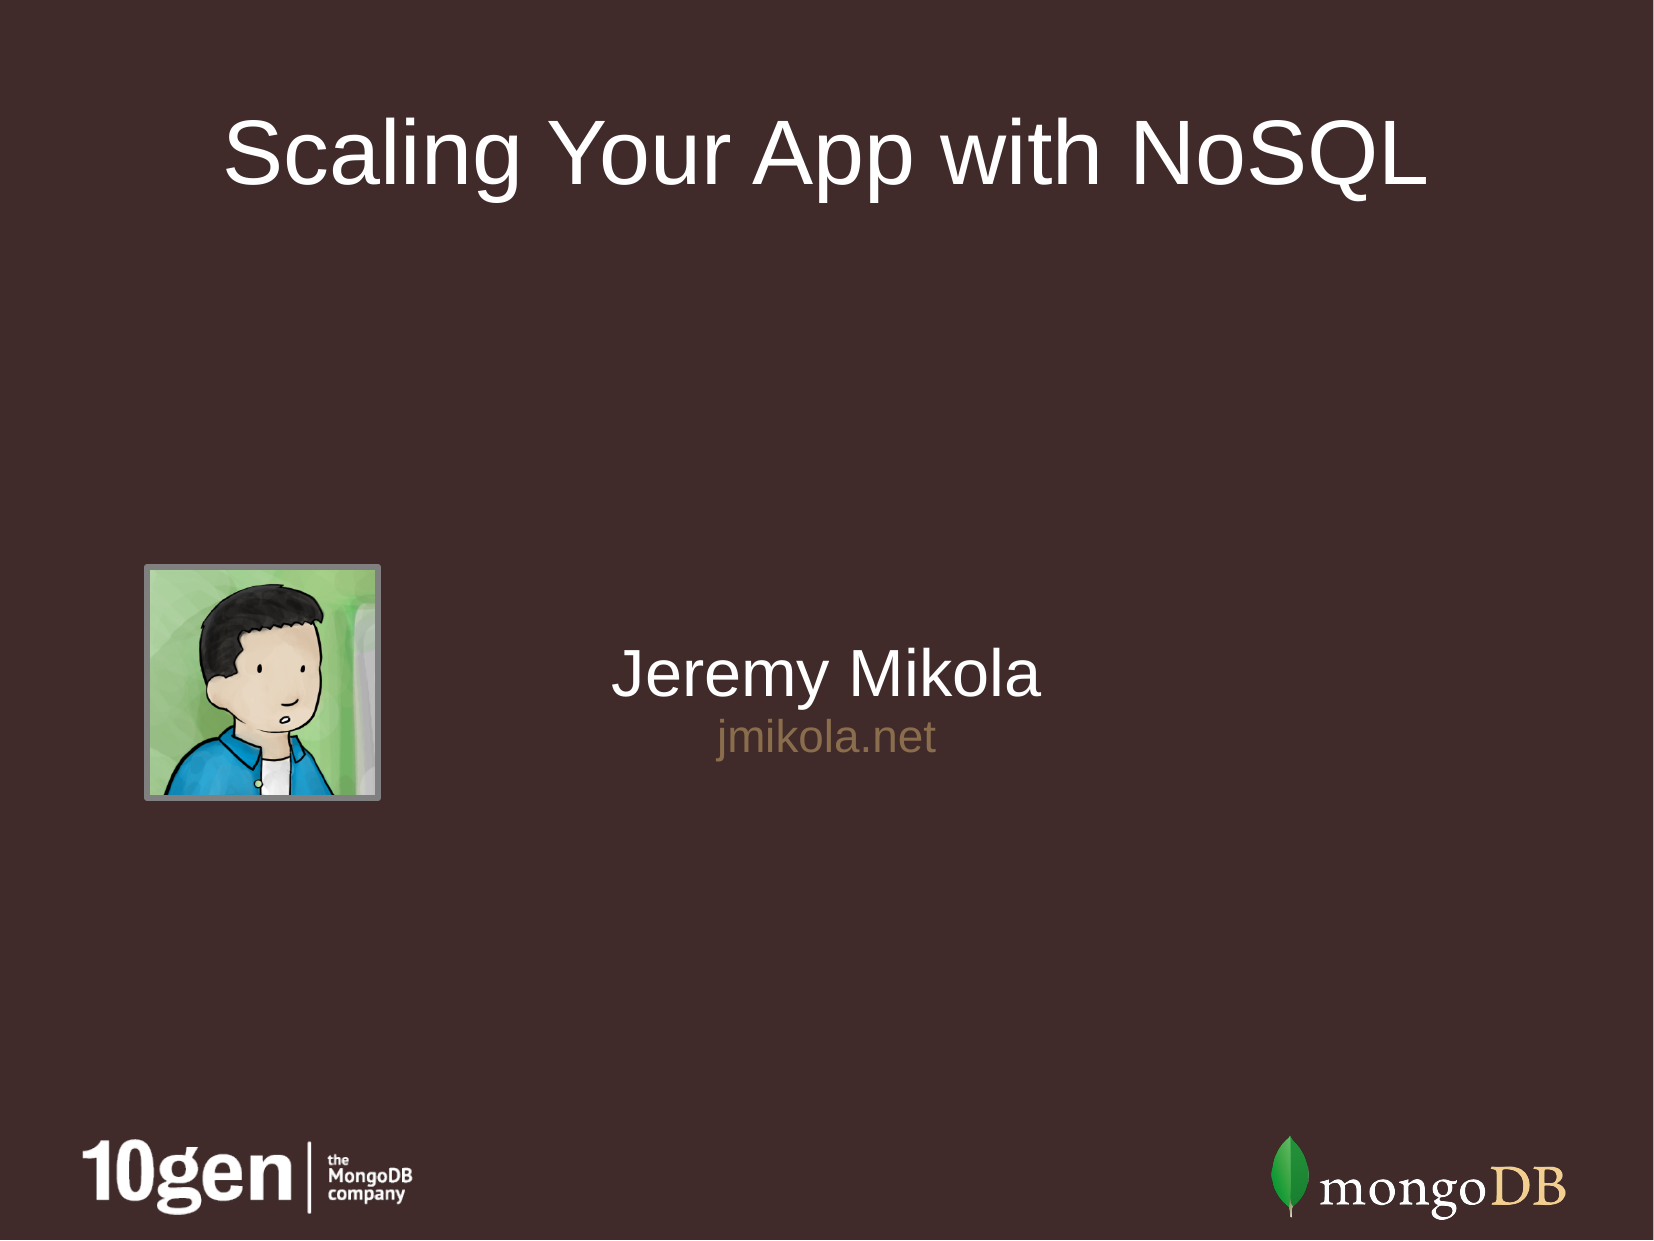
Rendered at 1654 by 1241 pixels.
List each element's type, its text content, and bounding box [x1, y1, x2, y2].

picture [82, 1139, 413, 1215]
picture [150, 570, 376, 796]
subtitle Jeremy Mikola jmikola.net [82, 290, 1571, 1109]
picture [1260, 1124, 1576, 1230]
title Scaling Your App with NoSQL [82, 49, 1571, 257]
